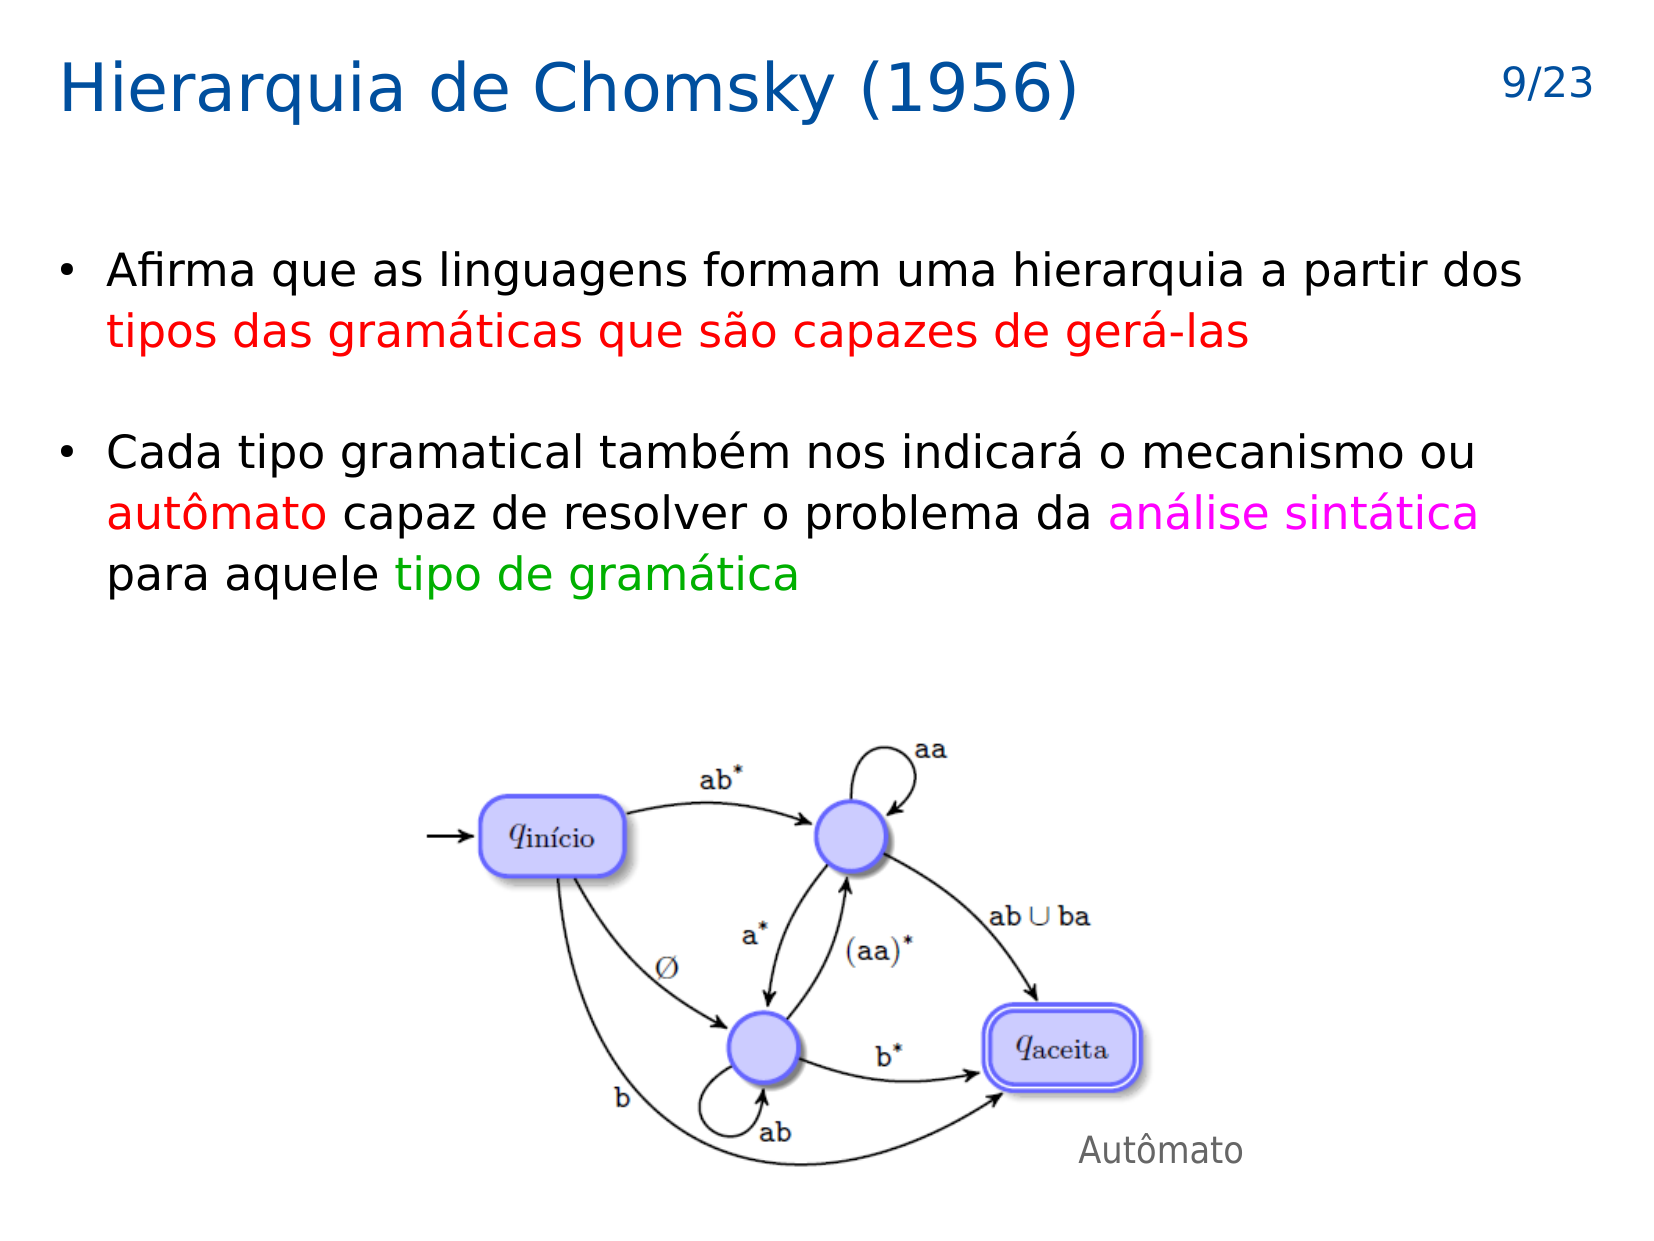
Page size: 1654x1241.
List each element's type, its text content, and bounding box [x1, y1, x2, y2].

list Afirma que as linguagens formam uma hierarquia a partir dos tipos das gramáticas que são capazes de gerá-las Cada tipo gramatical também nos indicará o mecanismo ou autômato capaz de resolver o problema da análise sintática para aquele tipo de gramática [59, 236, 1595, 1211]
picture [410, 719, 1164, 1195]
text_box Autômato [1063, 1121, 1260, 1180]
title Hierarquia de Chomsky (1956) [59, 29, 1625, 148]
